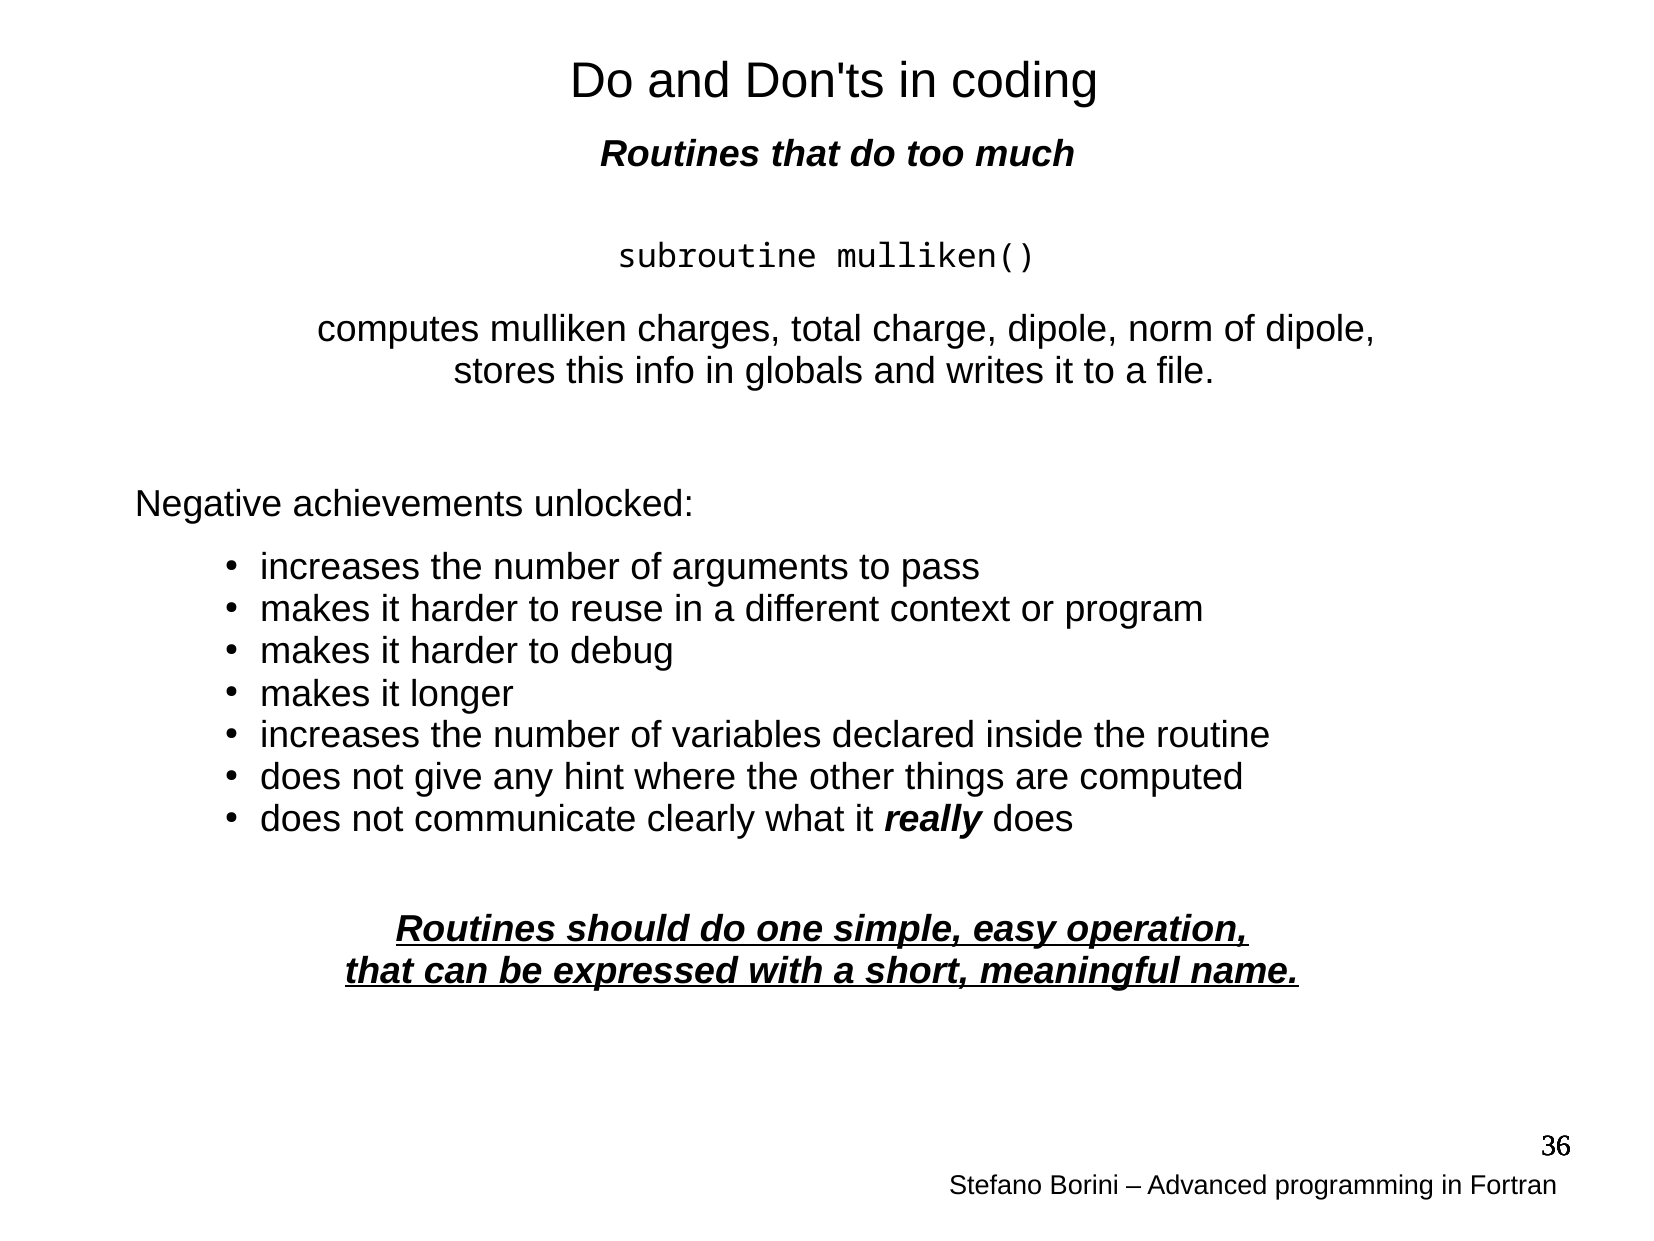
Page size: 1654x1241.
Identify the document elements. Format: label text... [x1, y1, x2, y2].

text_box Routines should do one simple, easy operation, that can be expressed with a short, meaningful name. [330, 900, 1315, 999]
text_box increases the number of arguments to pass makes it harder to reuse in a different context or program makes it harder to debug makes it longer increases the number of variables declared inside the routine does not give any hint where the other things are computed does not communicate clearly what it really does [210, 538, 1289, 848]
list Routines that do too much [600, 132, 1081, 181]
text_box computes mulliken charges, total charge, dipole, norm of dipole, stores this info in globals and writes it to a file. [302, 300, 1393, 399]
text_box subroutine mulliken() [602, 225, 1209, 282]
text_box 46 [1185, 1129, 1571, 1216]
text_box Negative achievements unlocked: [120, 475, 711, 533]
text_box Do and Don'ts in coding [555, 44, 1115, 116]
